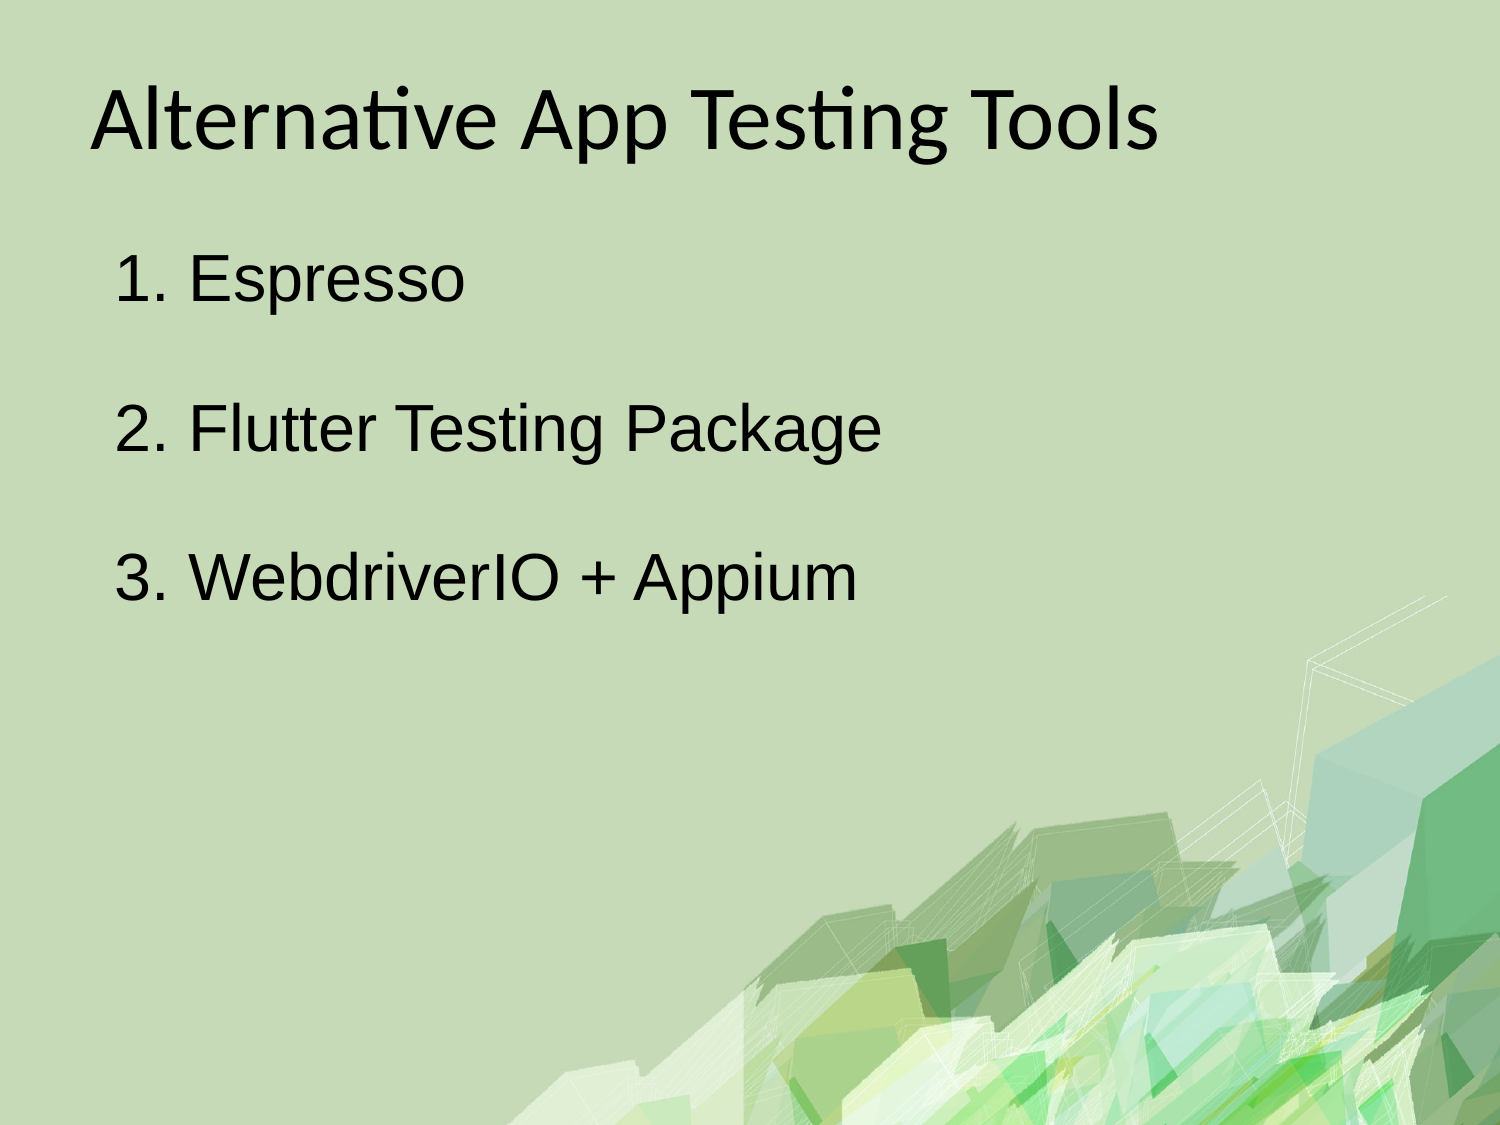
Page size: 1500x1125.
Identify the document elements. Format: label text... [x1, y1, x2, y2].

picture [0, 0, 1500, 1125]
title Alternative App Testing Tools [75, 50, 1431, 175]
subtitle 1. Espresso 2. Flutter Testing Package 3. WebdriverIO + Appium [99, 187, 1438, 1075]
